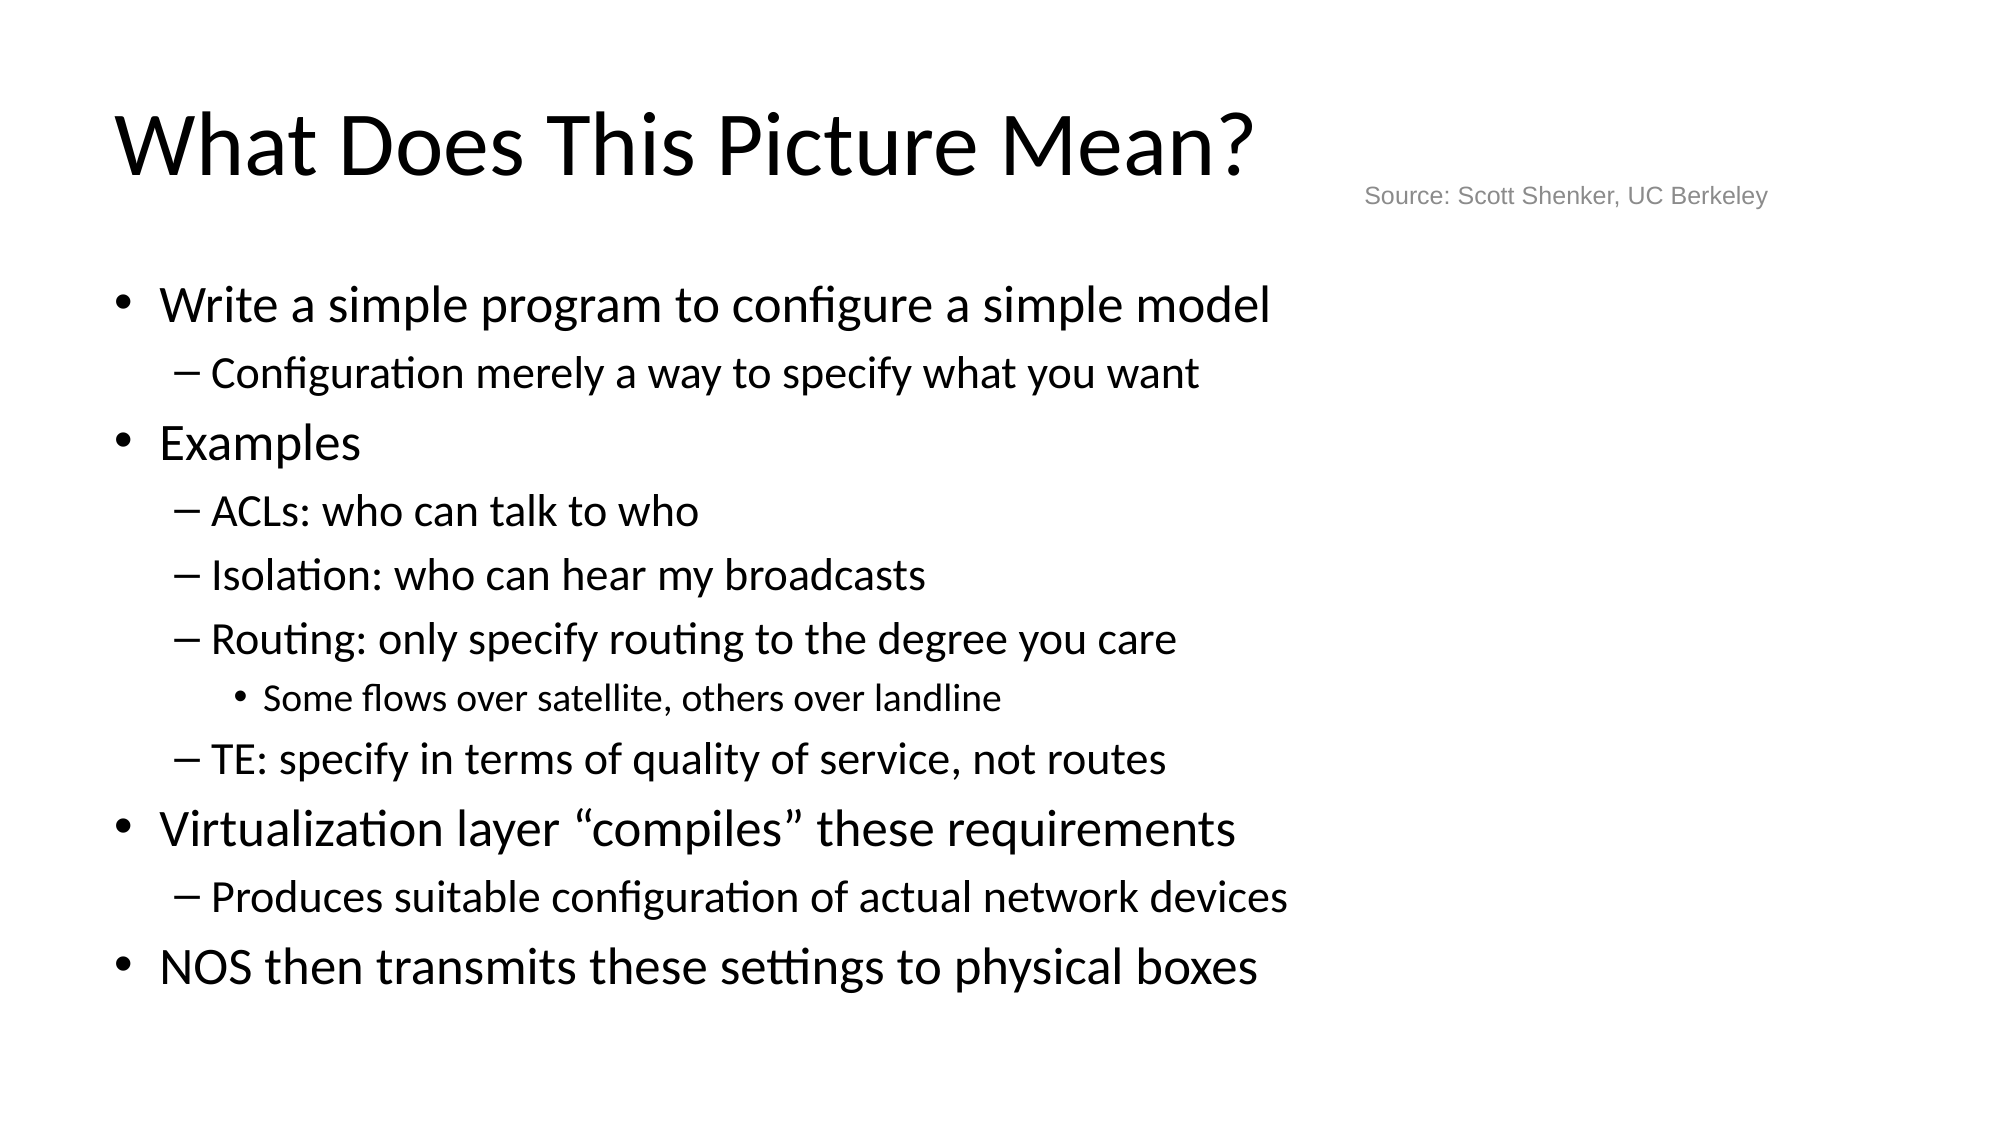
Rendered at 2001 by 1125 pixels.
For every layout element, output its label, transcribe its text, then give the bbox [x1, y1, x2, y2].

text_box Source: Scott Shenker, UC Berkeley [1216, 162, 1917, 228]
list Write a simple program to configure a simple model Configuration merely a way to specify what you want Examples ACLs: who can talk to who Isolation: who can hear my broadcasts Routing: only specify routing to the degree you care Some flows over satellite, others over landline TE: specify in terms of quality of service, not routes Virtualization layer “compiles” these requirements Produces suitable configuration of actual network devices NOS then transmits these settings to physical boxes [99, 262, 1900, 1005]
title What Does This Picture Mean? [99, 45, 1900, 233]
